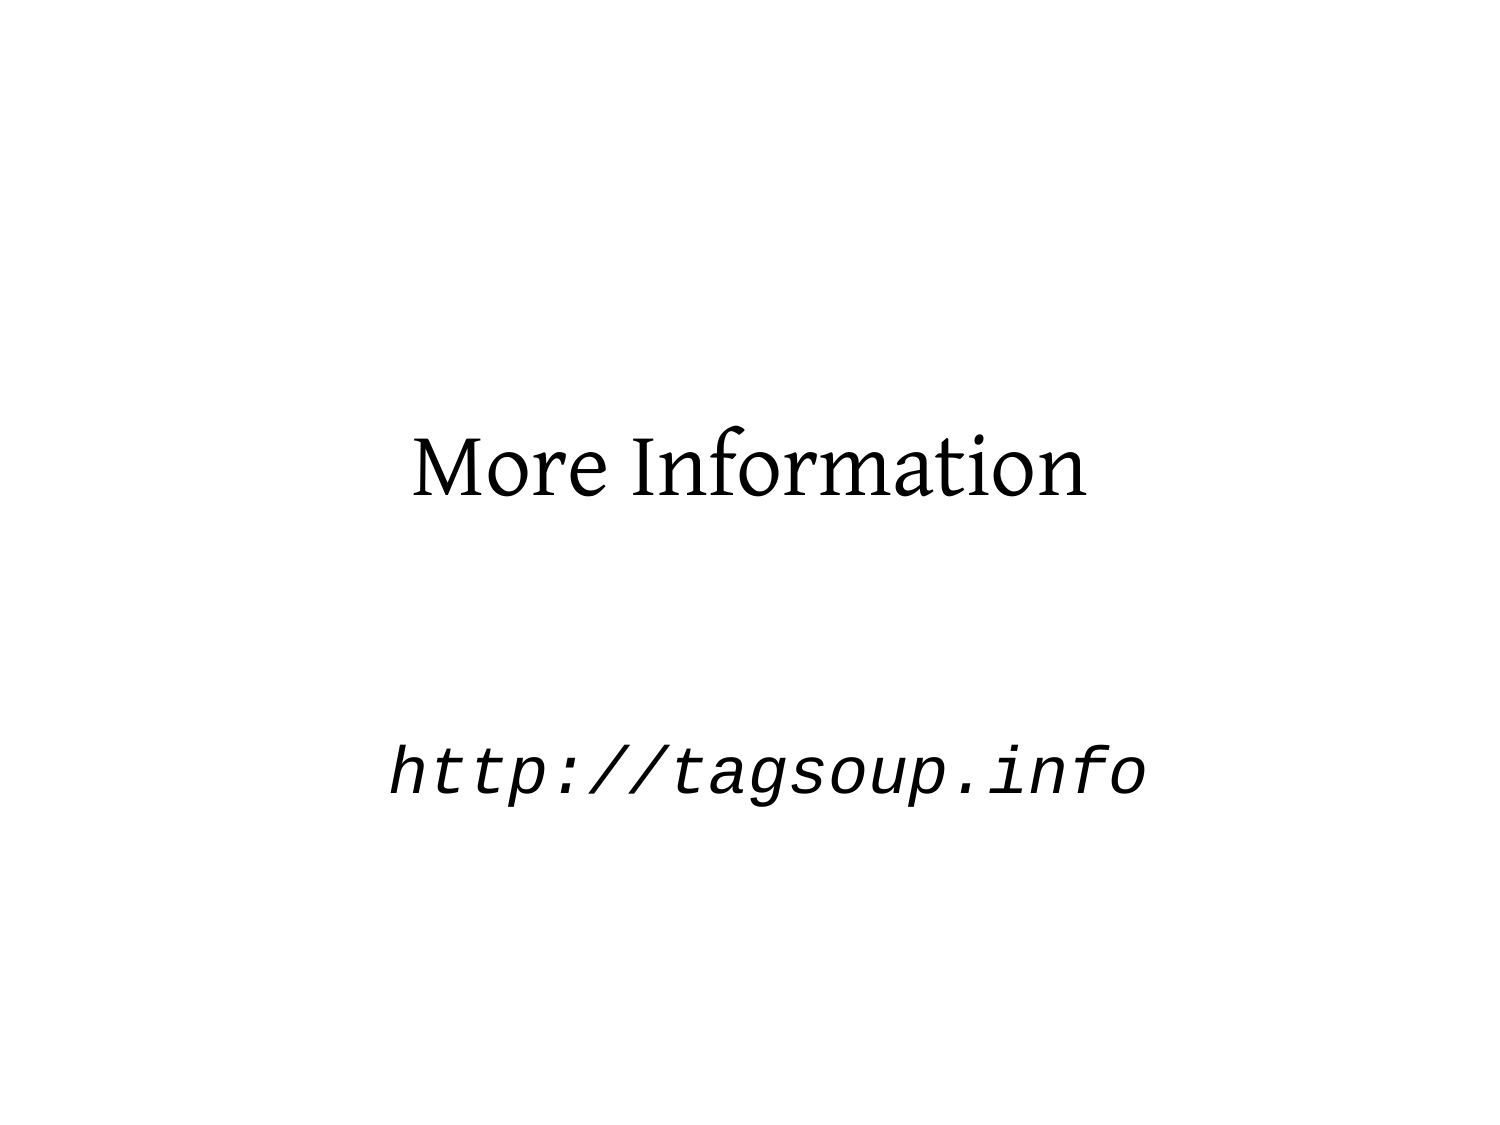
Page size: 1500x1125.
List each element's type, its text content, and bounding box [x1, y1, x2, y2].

title More Information [112, 375, 1388, 563]
subtitle http://tagsoup.info [137, 637, 1326, 925]
